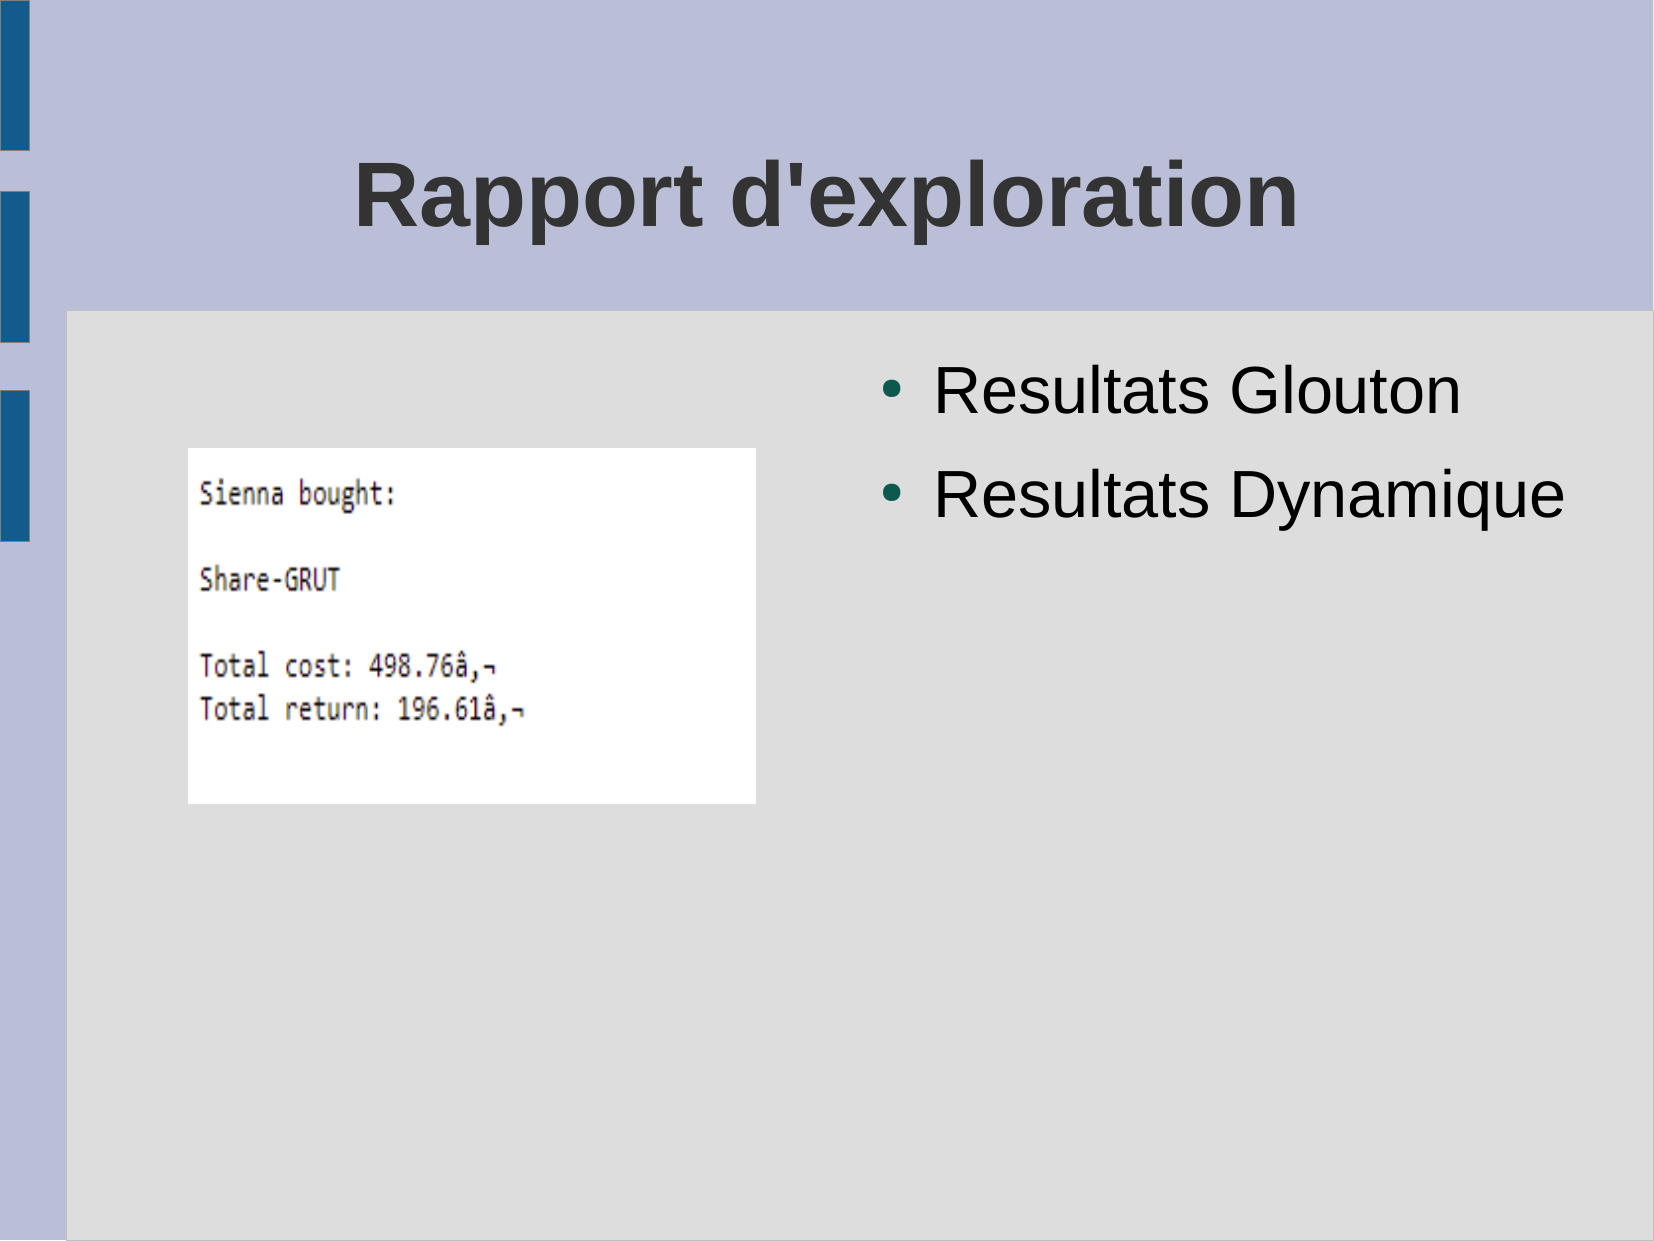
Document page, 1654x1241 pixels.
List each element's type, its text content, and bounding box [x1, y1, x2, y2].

picture [188, 448, 756, 804]
list Resultats Glouton Resultats Dynamique [862, 352, 1583, 1134]
title Rapport d'exploration [121, 91, 1534, 299]
